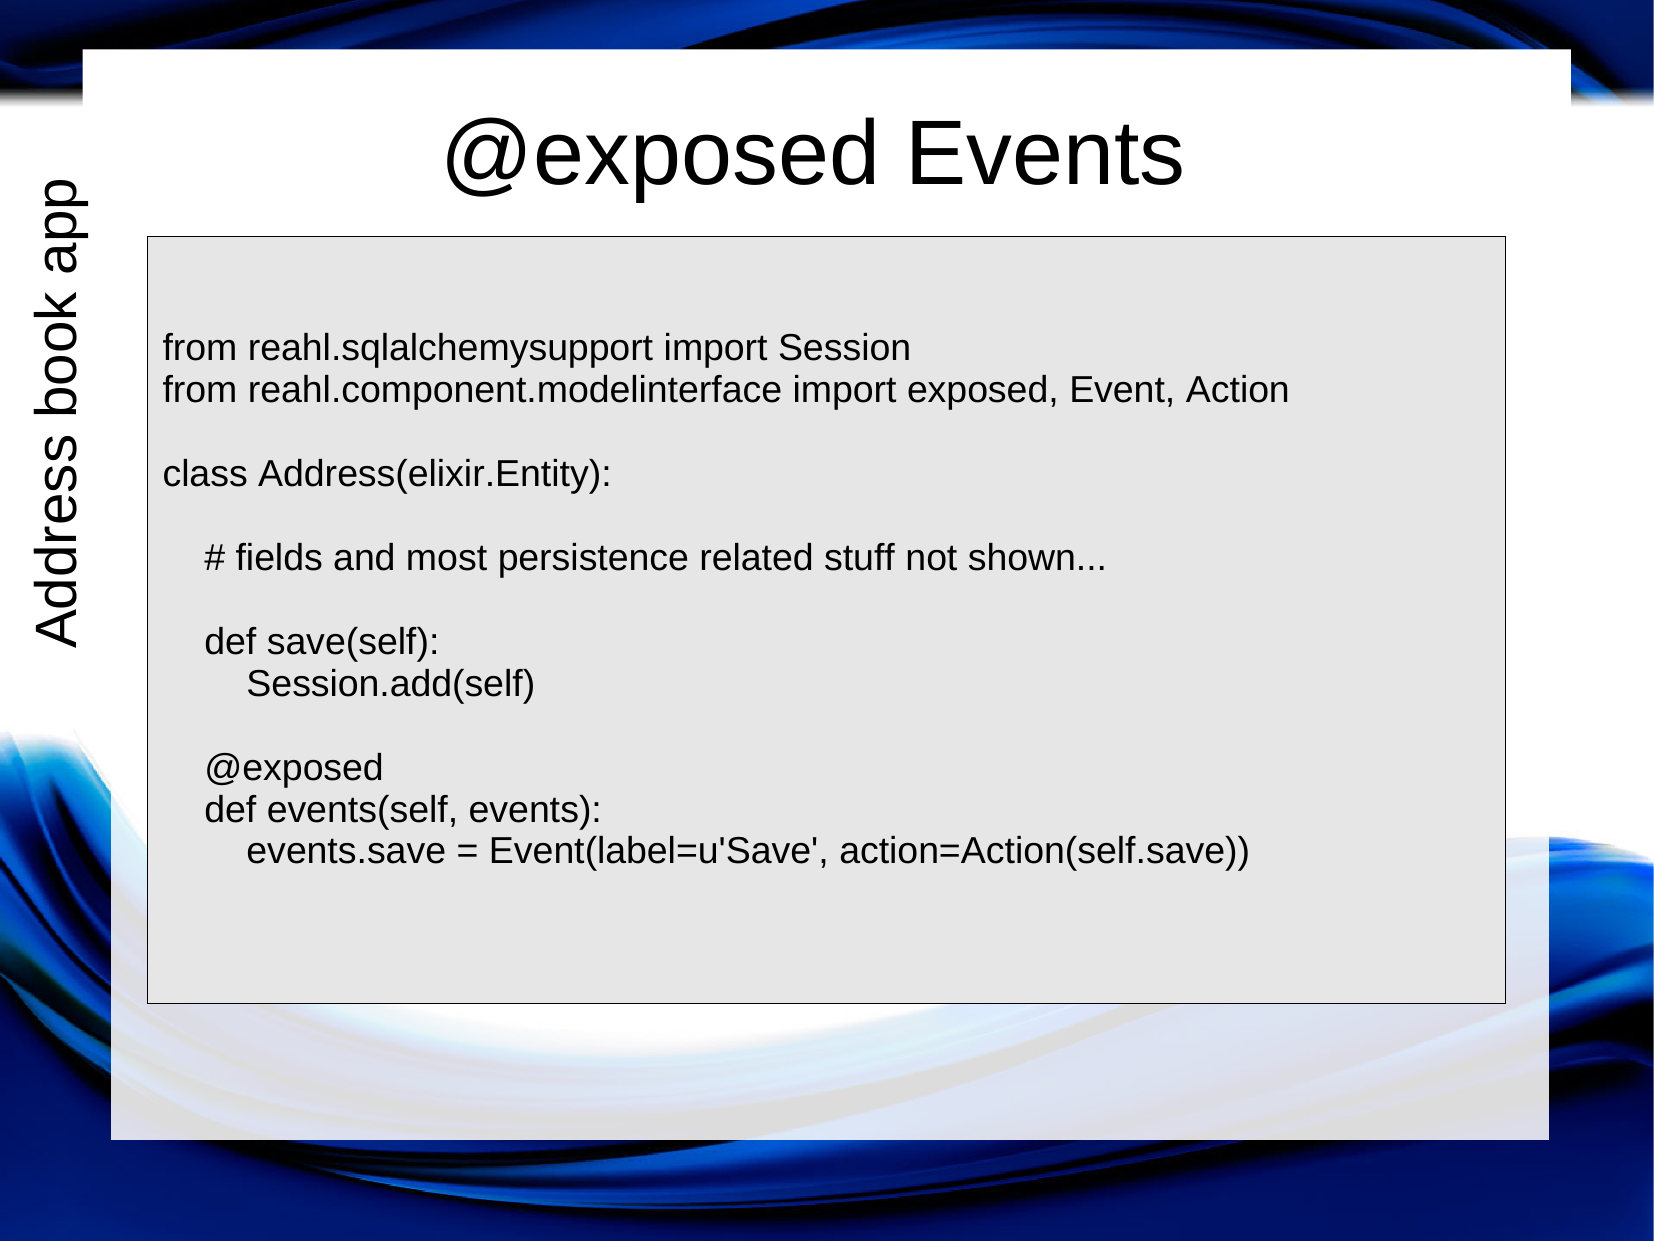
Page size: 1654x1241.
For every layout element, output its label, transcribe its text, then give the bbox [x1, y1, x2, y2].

title @exposed Events [130, 49, 1571, 257]
picture [0, 0, 1654, 1241]
title Address book app [0, 29, 130, 798]
text_box from reahl.sqlalchemysupport import Session from reahl.component.modelinterface import exposed, Event, Action class Address(elixir.Entity): # fields and most persistence related stuff not shown... def save(self): Session.add(self) @exposed def events(self, events): events.save = Event(label=u'Save', action=Action(self.save)) [147, 236, 1506, 1004]
